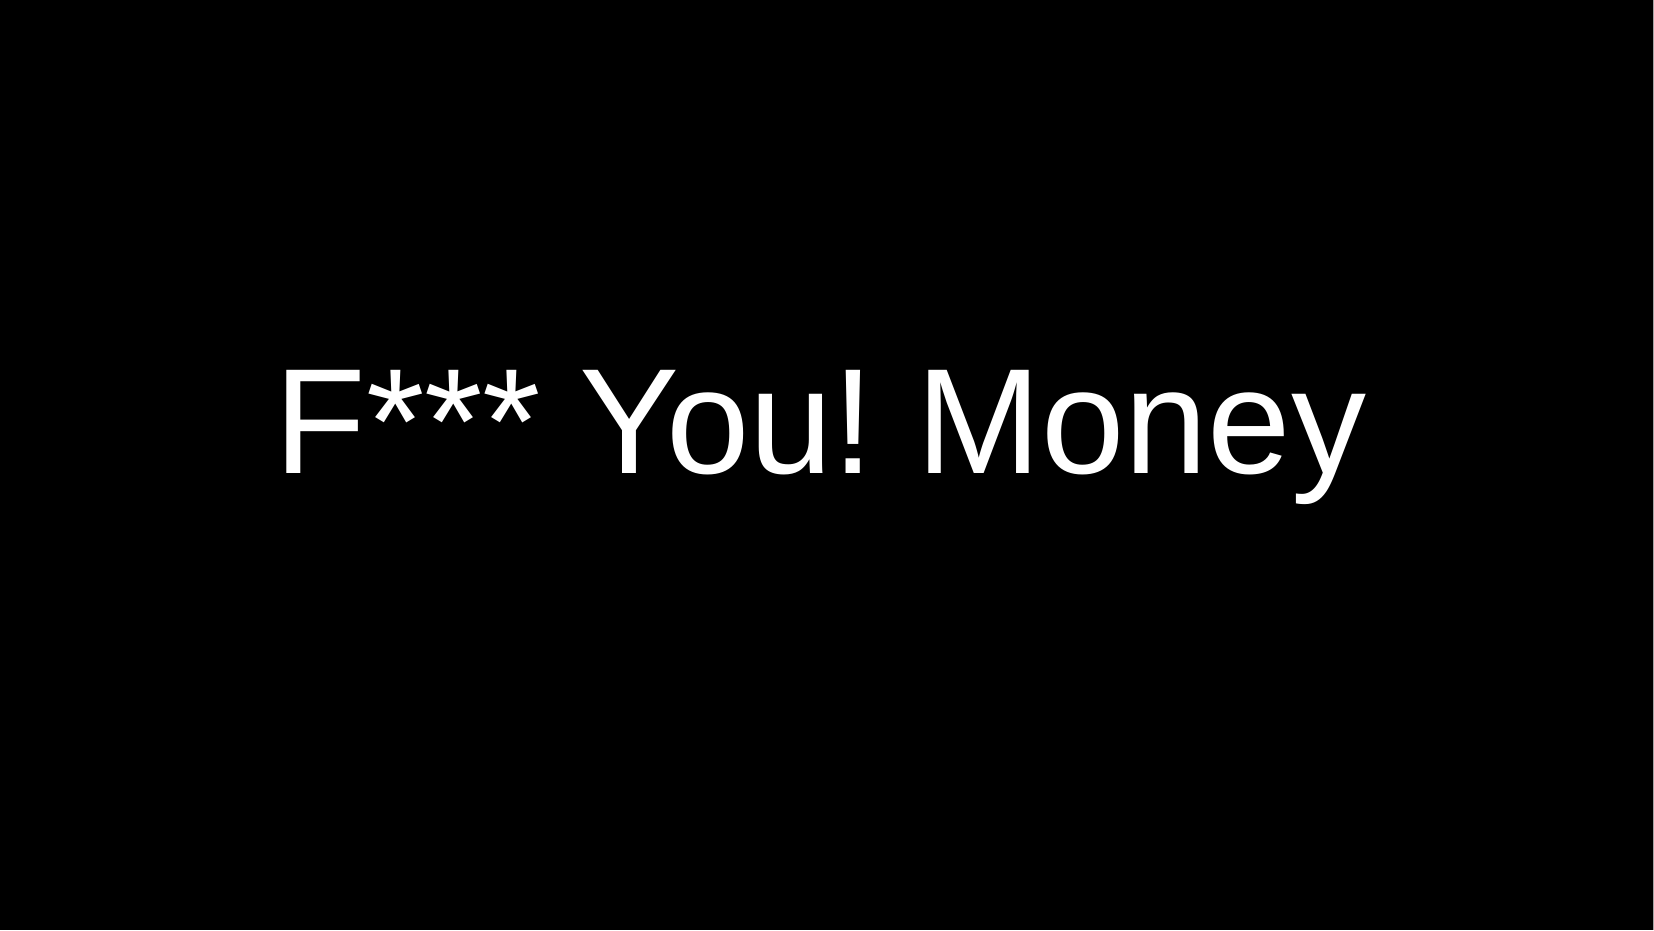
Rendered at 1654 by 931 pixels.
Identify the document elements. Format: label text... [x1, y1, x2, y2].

text_box F*** You! Money [259, 330, 1406, 681]
